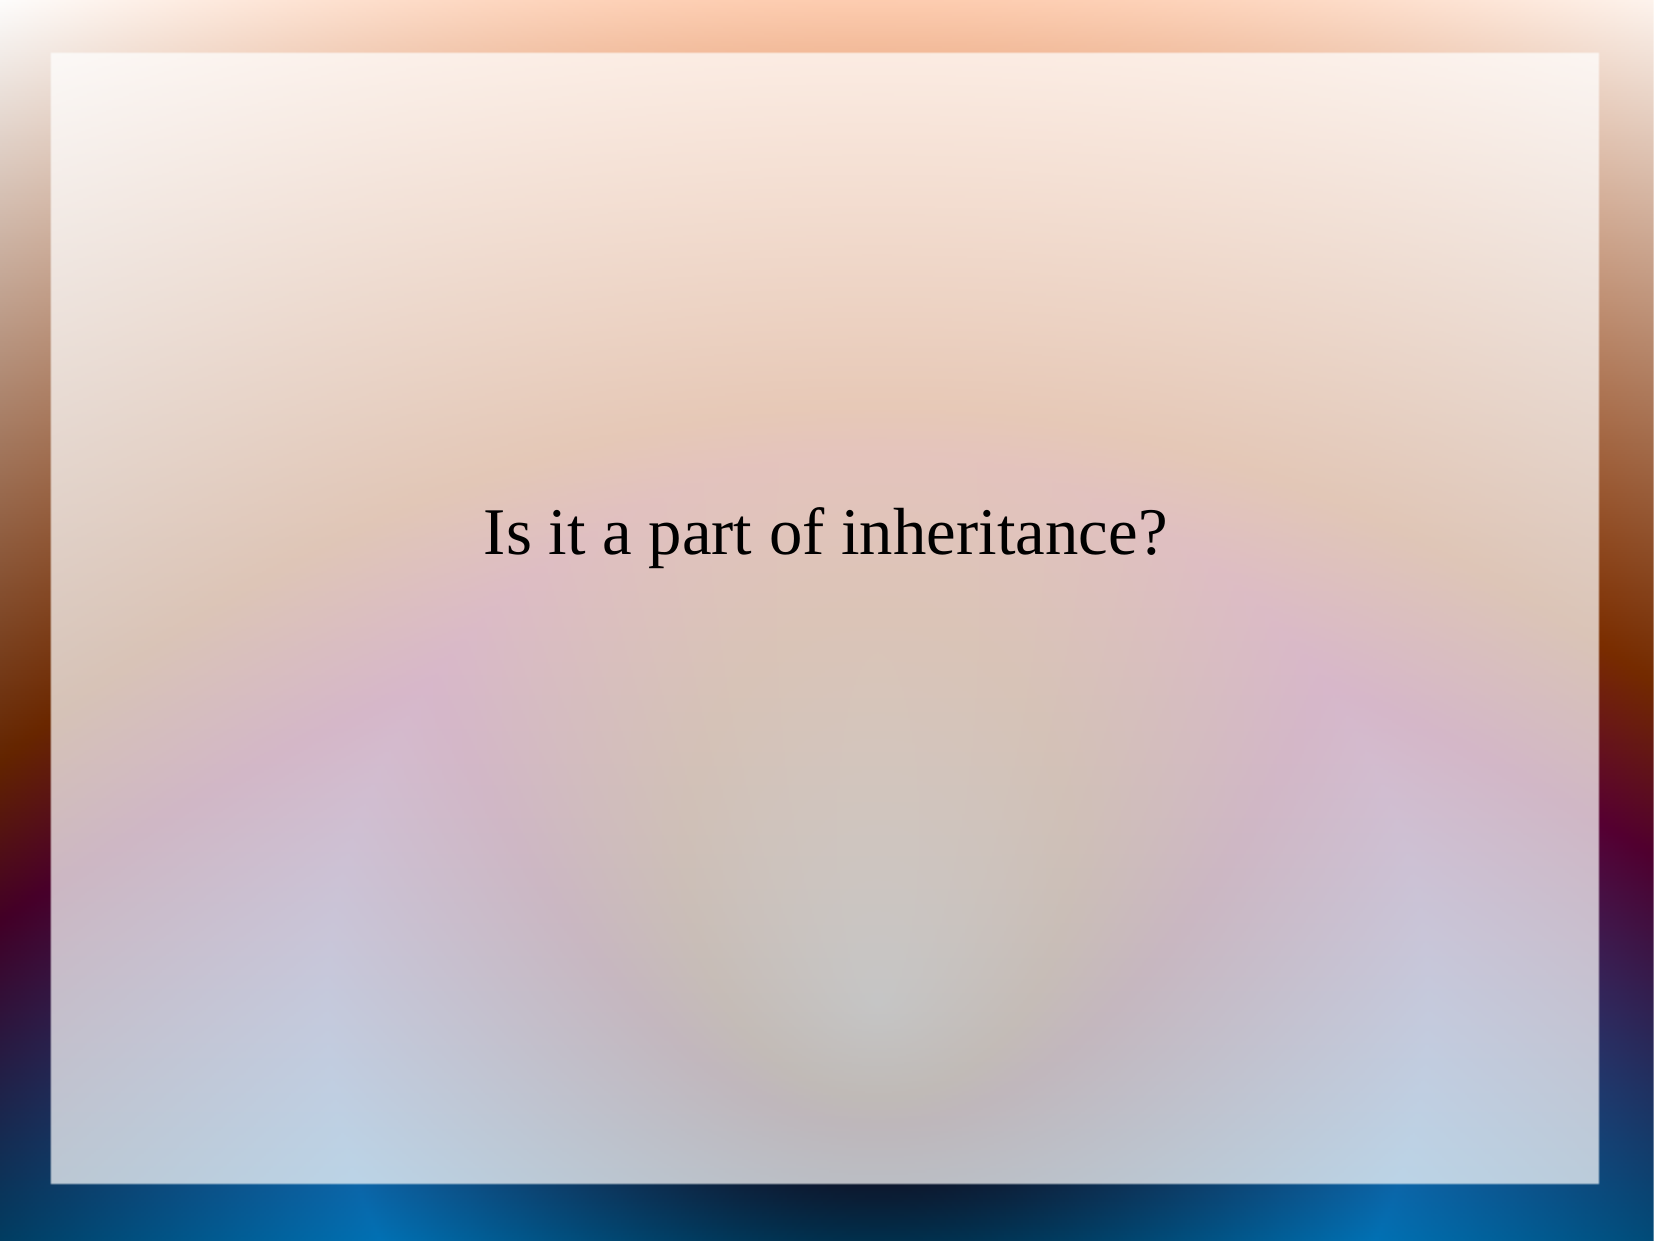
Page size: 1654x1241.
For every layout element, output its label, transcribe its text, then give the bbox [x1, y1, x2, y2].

picture [0, 0, 1654, 1241]
subtitle Is it a part of inheritance? [82, 55, 1571, 1010]
